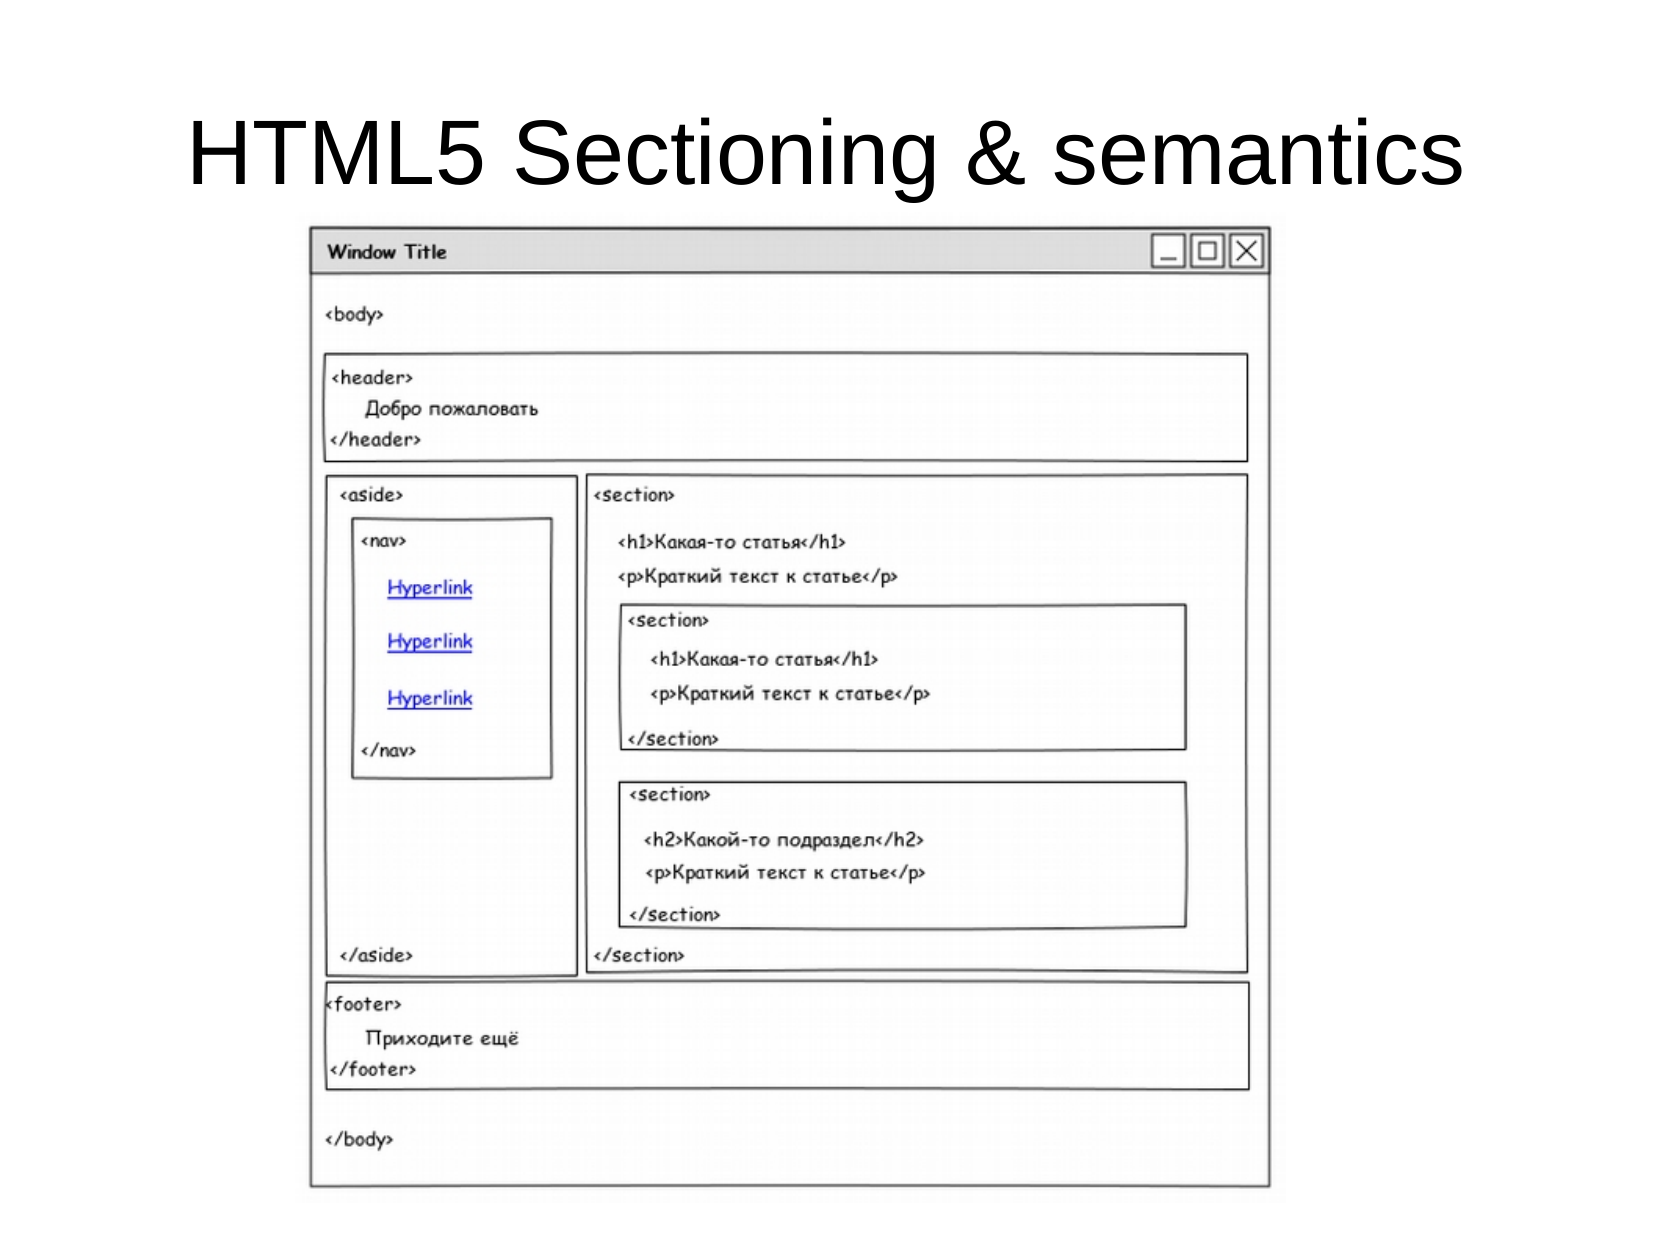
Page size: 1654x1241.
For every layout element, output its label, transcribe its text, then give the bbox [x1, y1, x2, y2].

picture [295, 212, 1286, 1203]
title HTML5 Sectioning & semantics [82, 49, 1571, 257]
